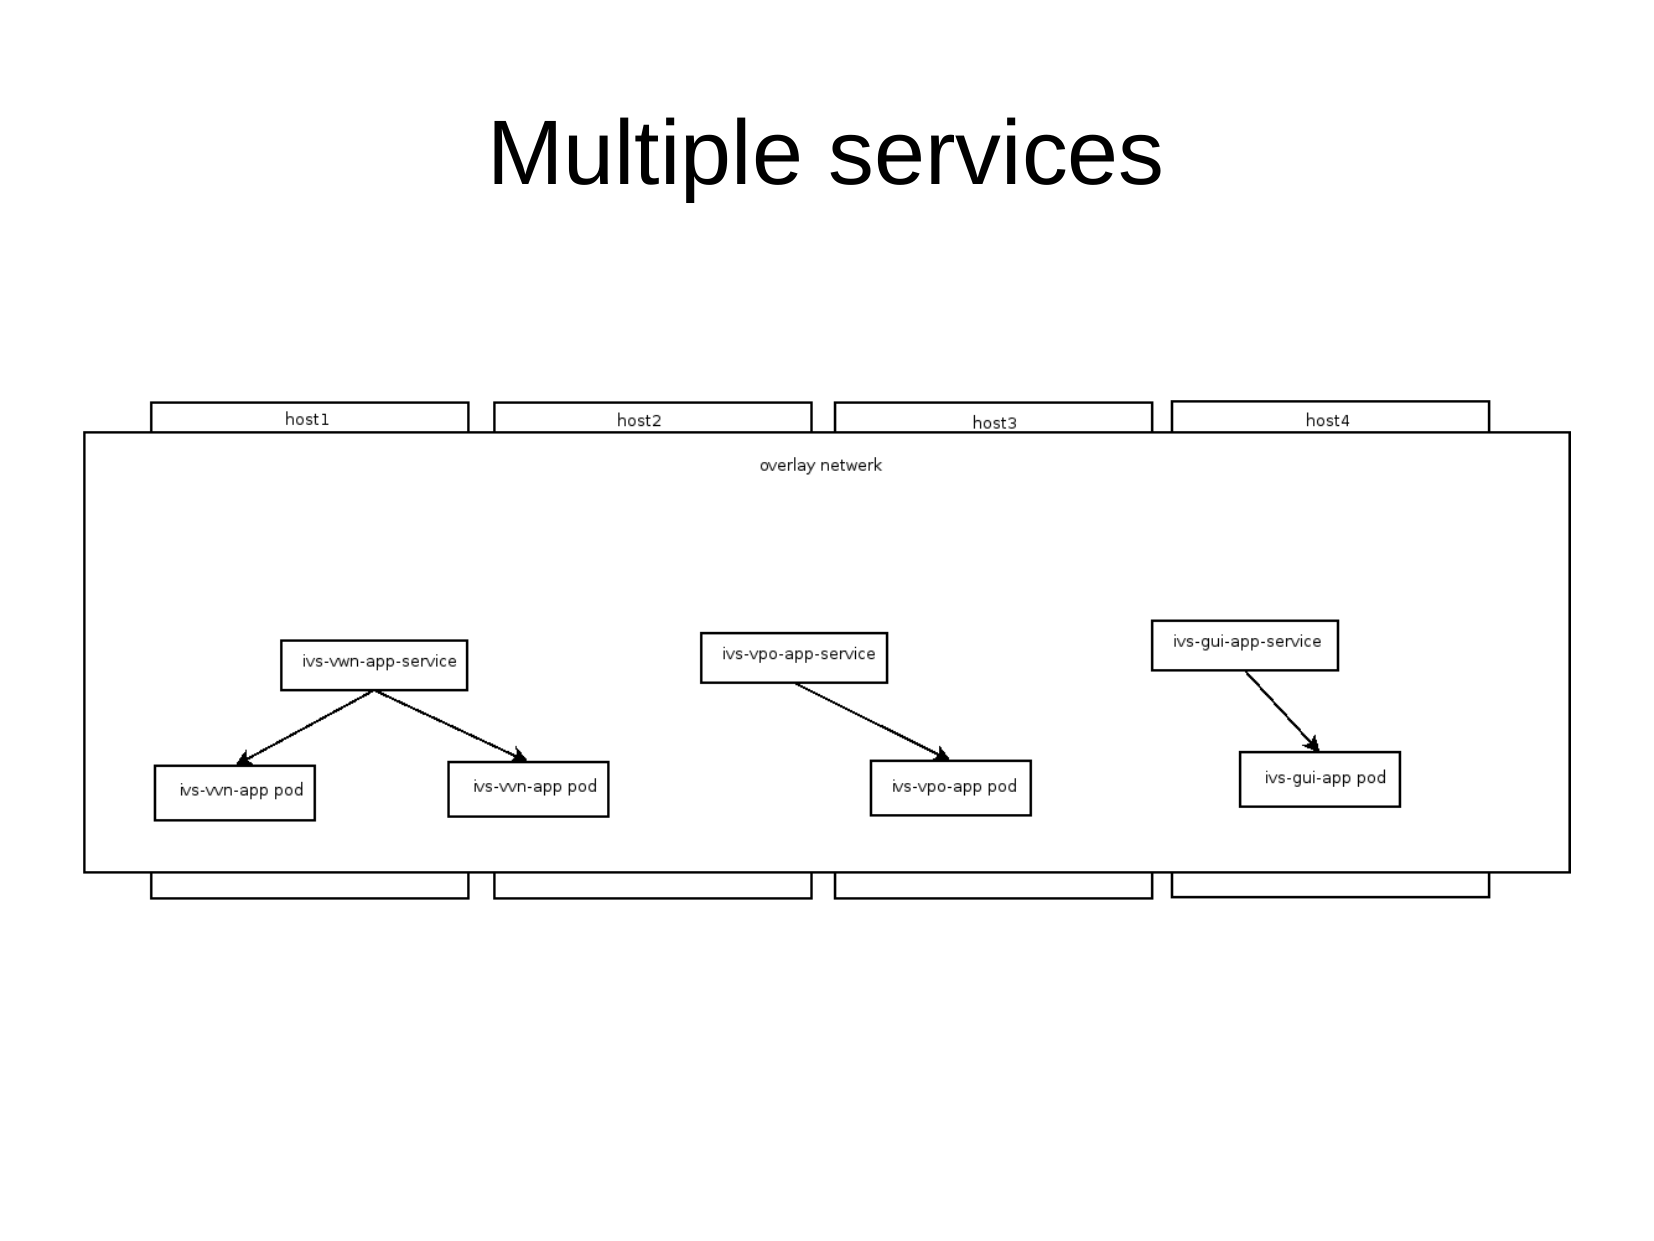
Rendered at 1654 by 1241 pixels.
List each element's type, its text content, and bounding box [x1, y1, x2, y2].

picture [82, 399, 1571, 901]
title Multiple services [82, 49, 1571, 257]
